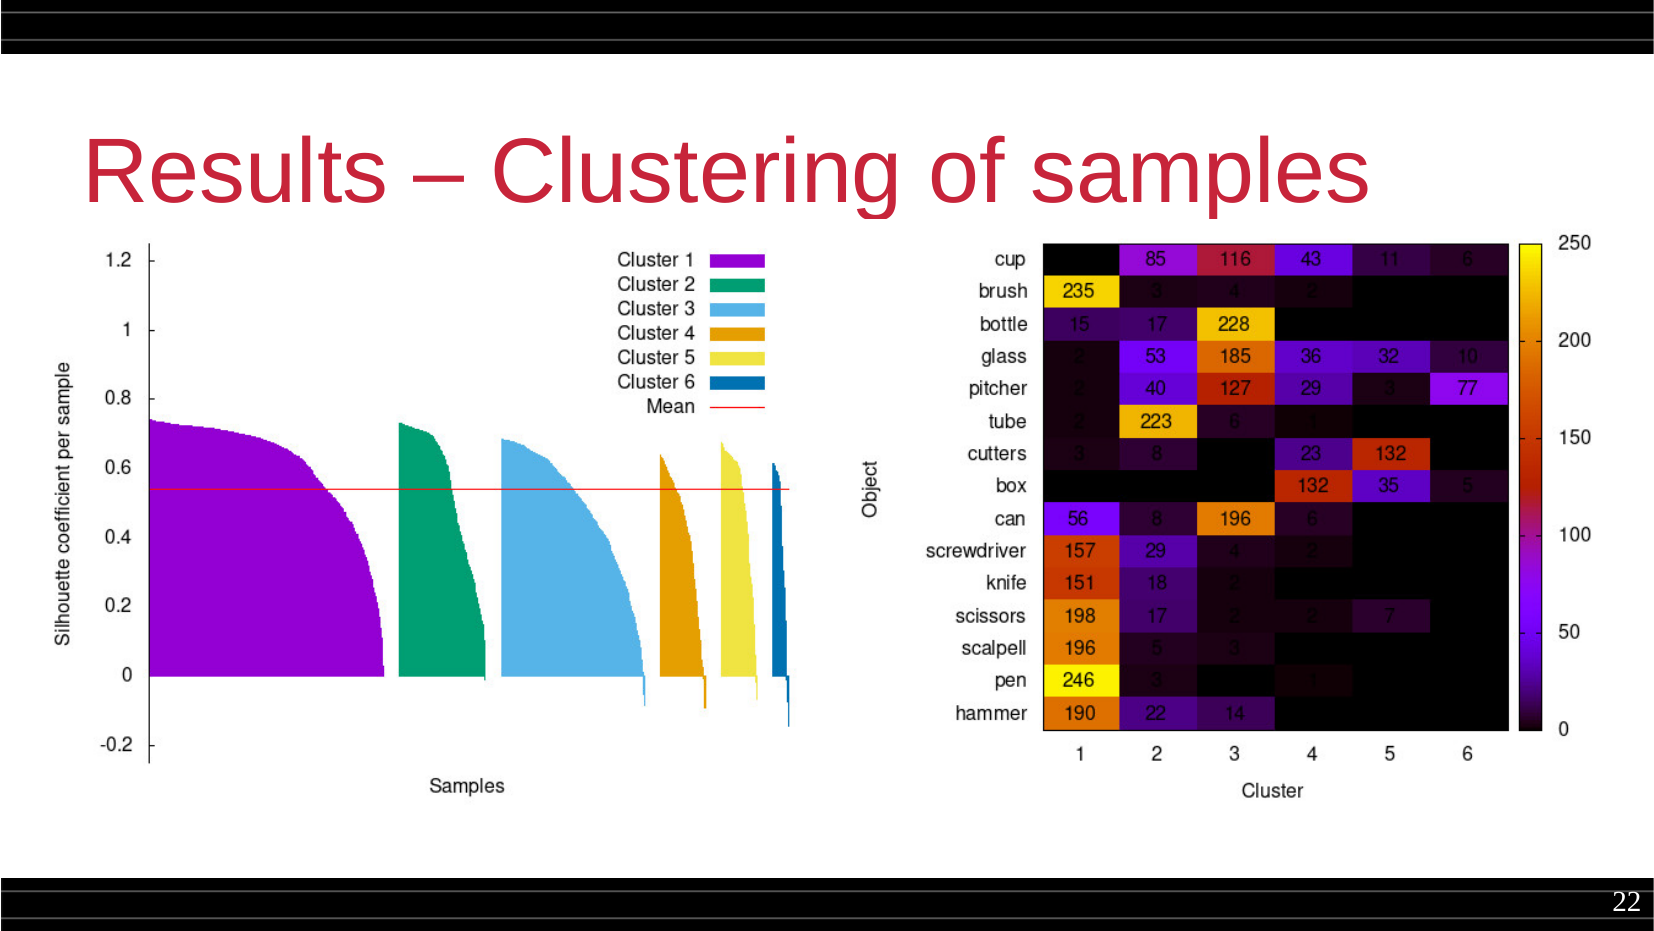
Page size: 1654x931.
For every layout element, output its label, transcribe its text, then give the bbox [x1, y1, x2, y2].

picture [1, 0, 1654, 54]
picture [852, 219, 1641, 811]
title Results – Clustering of samples [82, 92, 1571, 249]
picture [1, 878, 1654, 931]
picture [45, 219, 826, 805]
